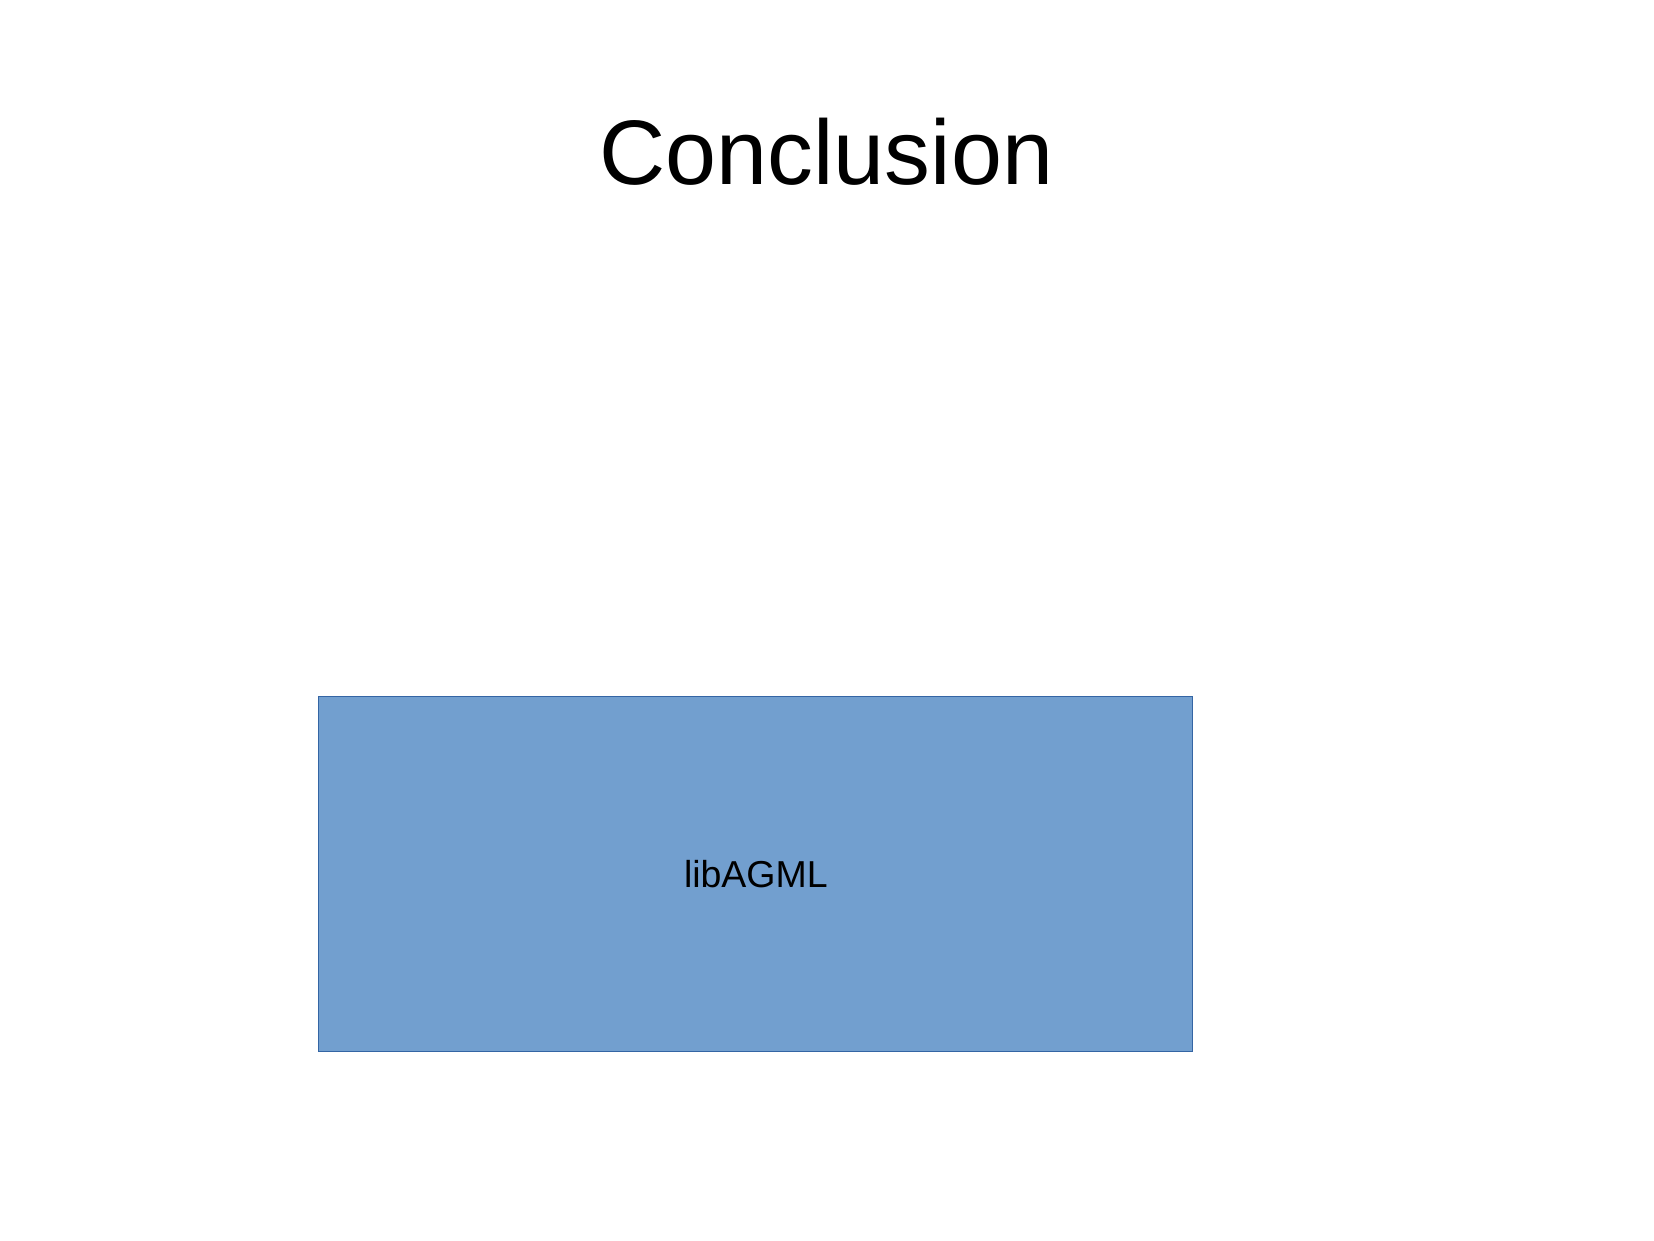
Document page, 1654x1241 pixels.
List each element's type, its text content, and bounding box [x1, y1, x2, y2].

title Conclusion [82, 49, 1571, 257]
text_box libAGML [318, 696, 1193, 1052]
